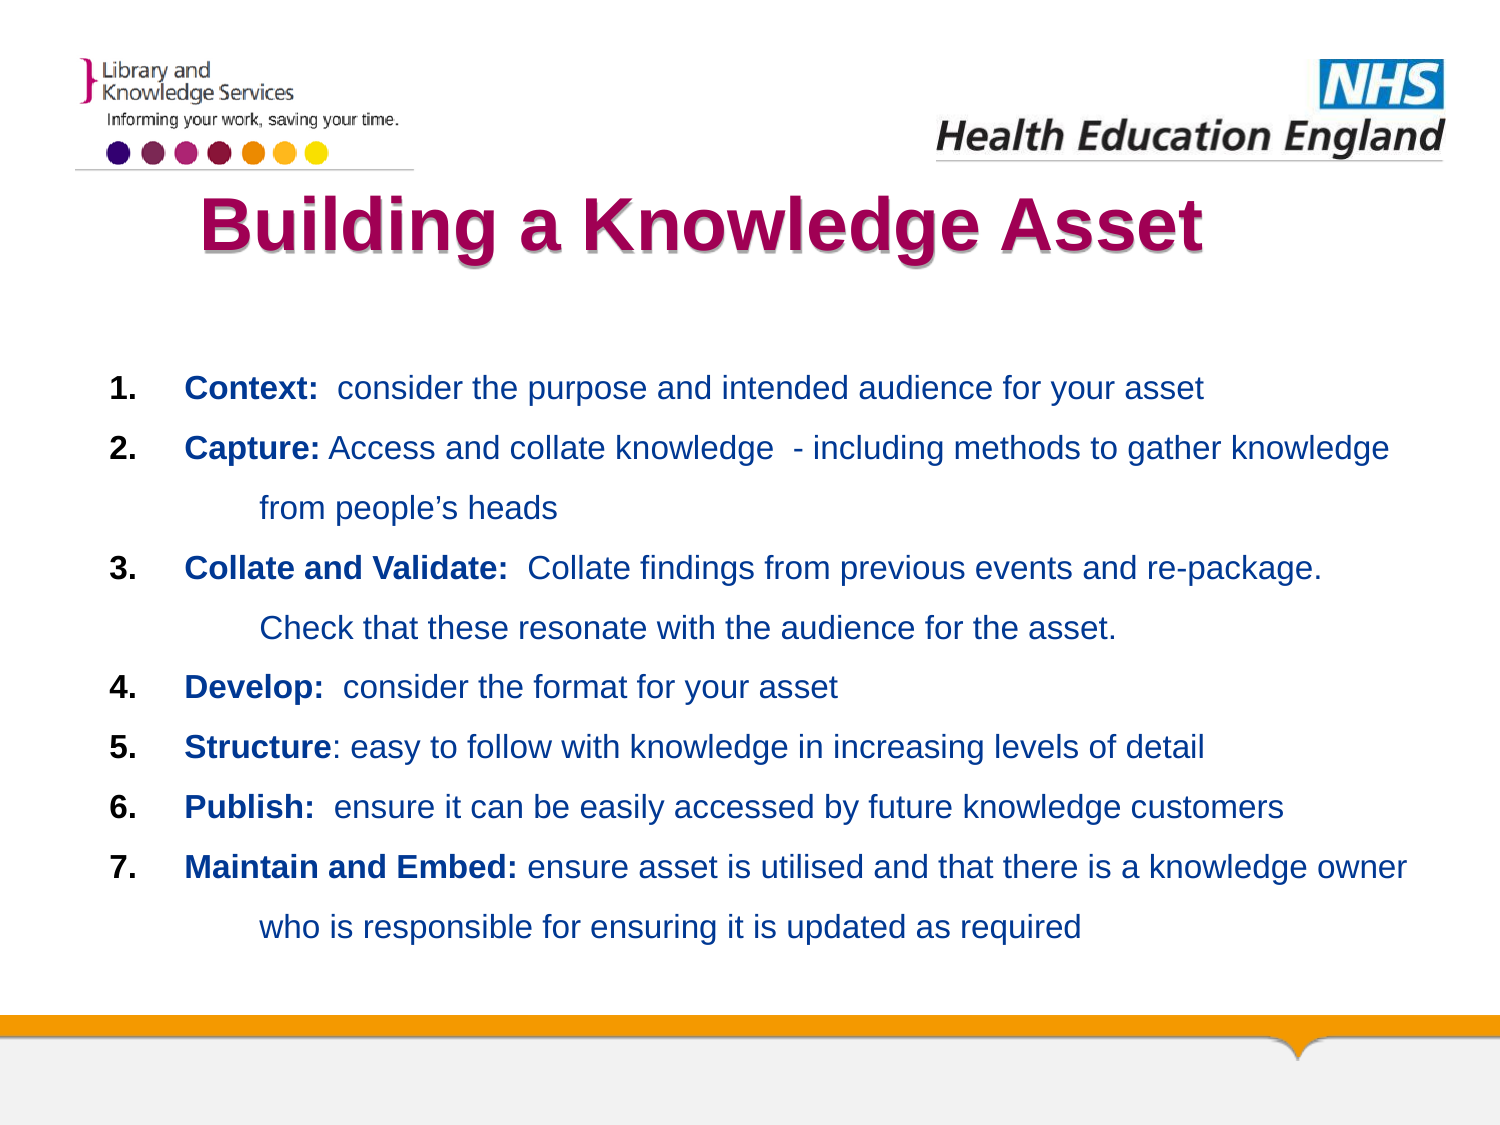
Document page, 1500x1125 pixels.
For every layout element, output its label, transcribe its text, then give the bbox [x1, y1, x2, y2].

title Building a Knowledge Asset [75, 207, 1432, 320]
picture [75, 54, 416, 169]
text_box Context: consider the purpose and intended audience for your asset Capture: Access and collate knowledge - including methods to gather knowledge from people’s heads Collate and Validate: Collate findings from previous events and re-package. Check that these resonate with the audience for the asset. Develop: consider the format for your asset Structure: easy to follow with knowledge in increasing levels of detail Publish: ensure it can be easily accessed by future knowledge customers Maintain and Embed: ensure asset is utilised and that there is a knowledge owner who is responsible for ensuring it is updated as required [94, 338, 1432, 960]
